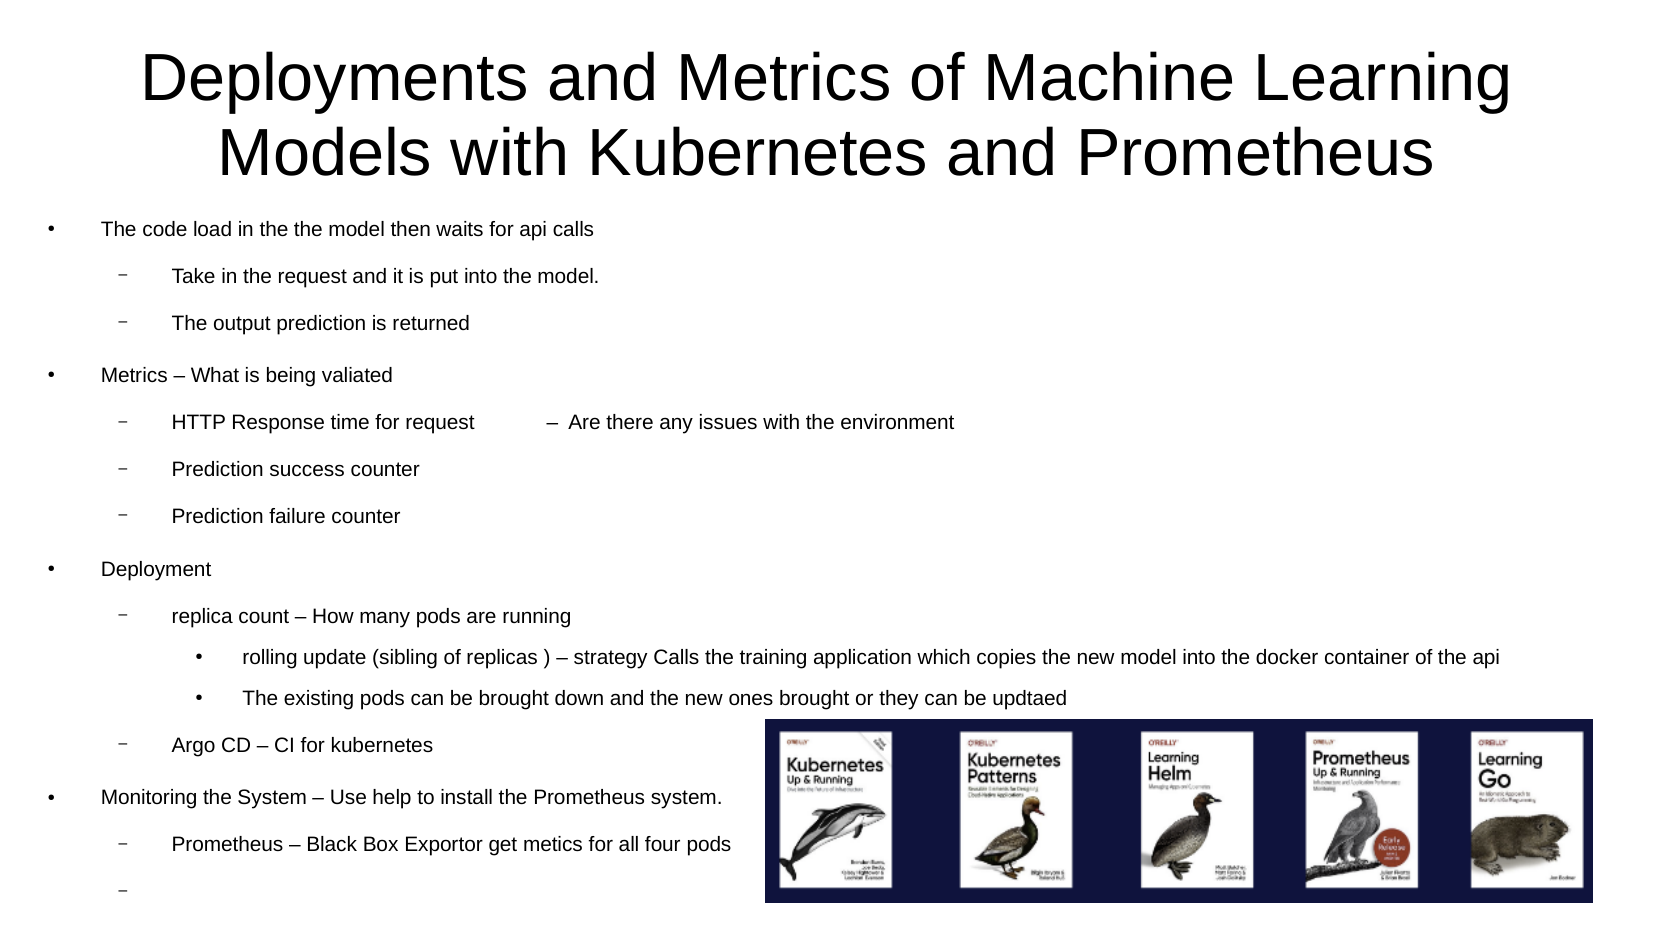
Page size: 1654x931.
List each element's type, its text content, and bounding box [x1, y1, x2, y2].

picture [765, 719, 1593, 903]
list The code load in the the model then waits for api calls Take in the request and it is put into the model. The output prediction is returned Metrics – What is being valiated HTTP Response time for request – Are there any issues with the environment Prediction success counter Prediction failure counter Deployment replica count – How many pods are running rolling update (sibling of replicas ) – strategy Calls the training application which copies the new model into the docker container of the api The existing pods can be brought down and the new ones brought or they can be updtaed Argo CD – CI for kubernetes Monitoring the System – Use help to install the Prometheus system. Prometheus – Black Box Exportor get metics for all four pods [30, 217, 1571, 901]
title Deployments and Metrics of Machine Learning Models with Kubernetes and Prometheus [82, 37, 1571, 193]
